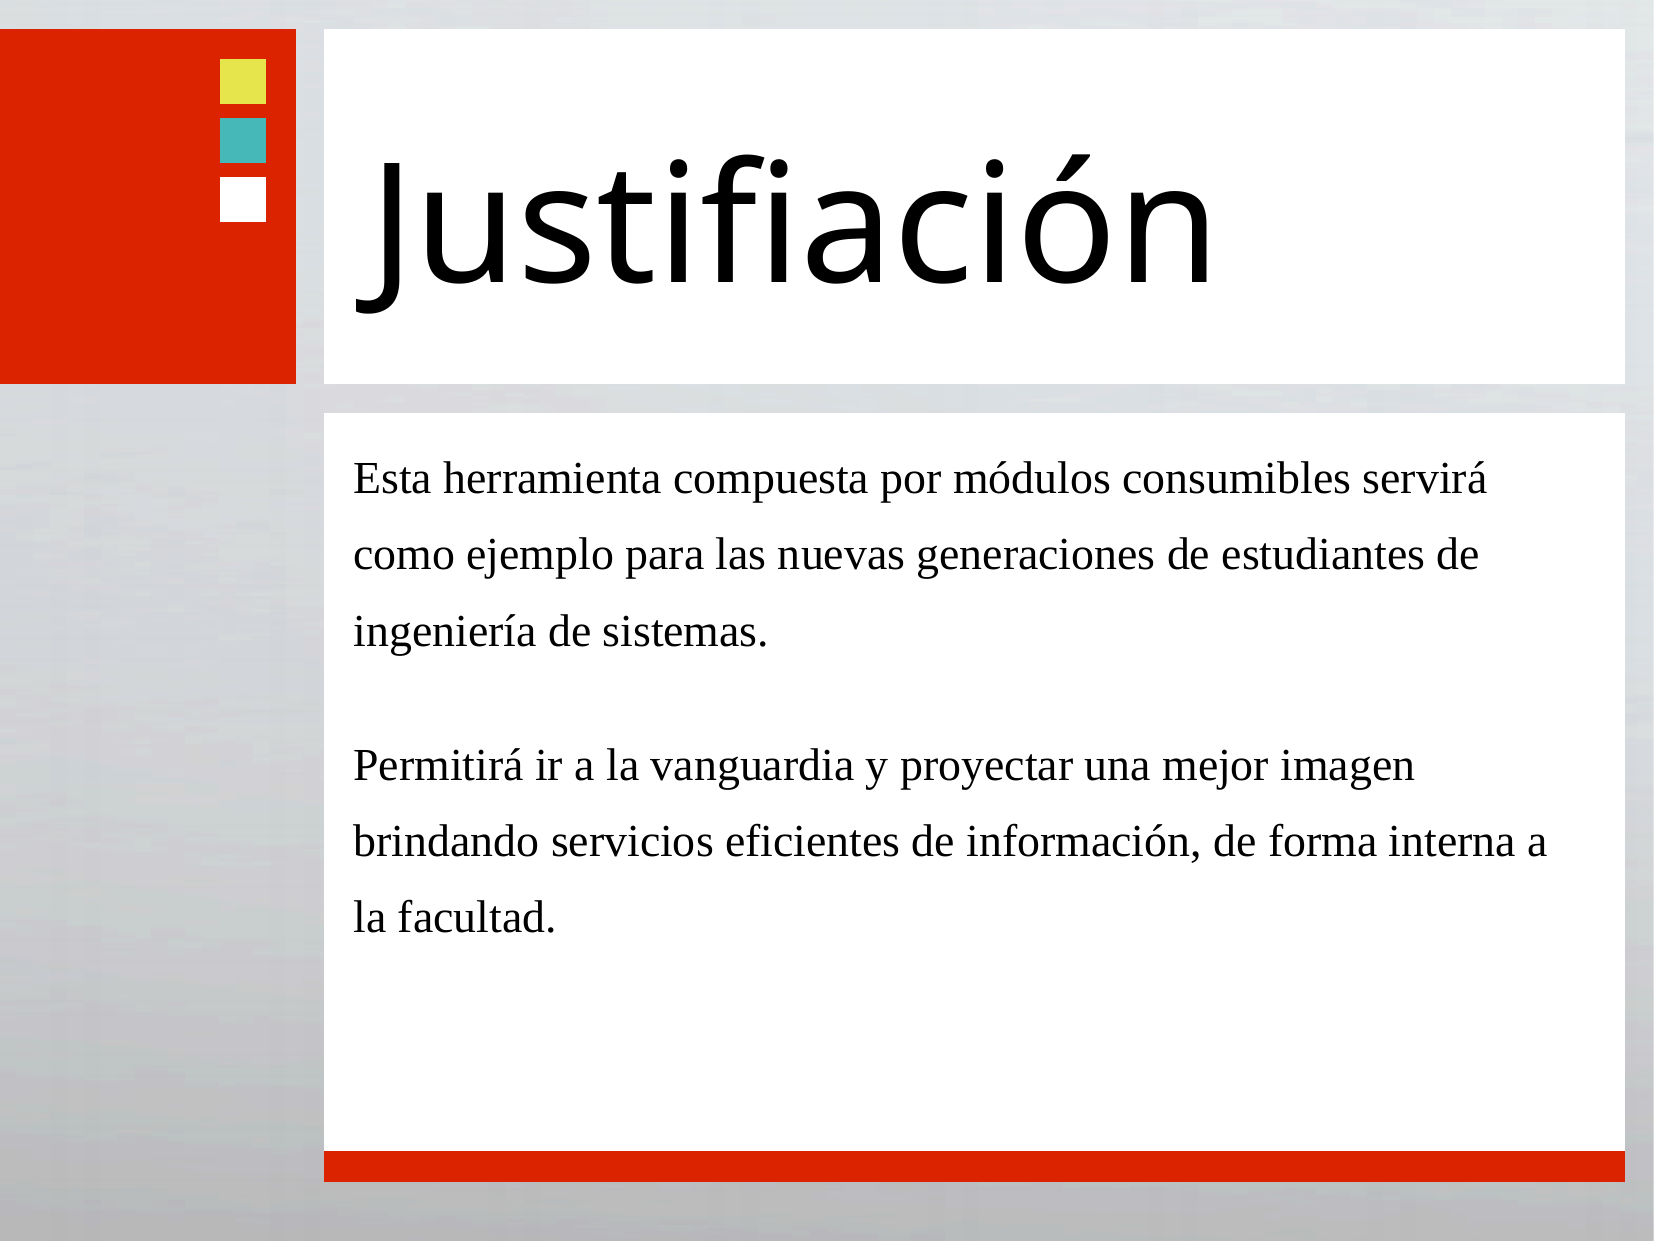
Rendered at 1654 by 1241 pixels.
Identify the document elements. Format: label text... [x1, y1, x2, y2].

picture [0, 0, 1654, 1241]
text_box Justifiación [354, 96, 1595, 301]
text_box Esta herramienta compuesta por módulos consumibles servirá como ejemplo para las nuevas generaciones de estudiantes de ingeniería de sistemas. Permitirá ir a la vanguardia y proyectar una mejor imagen brindando servicios eficientes de información, de forma interna a la facultad. [338, 420, 1595, 1119]
